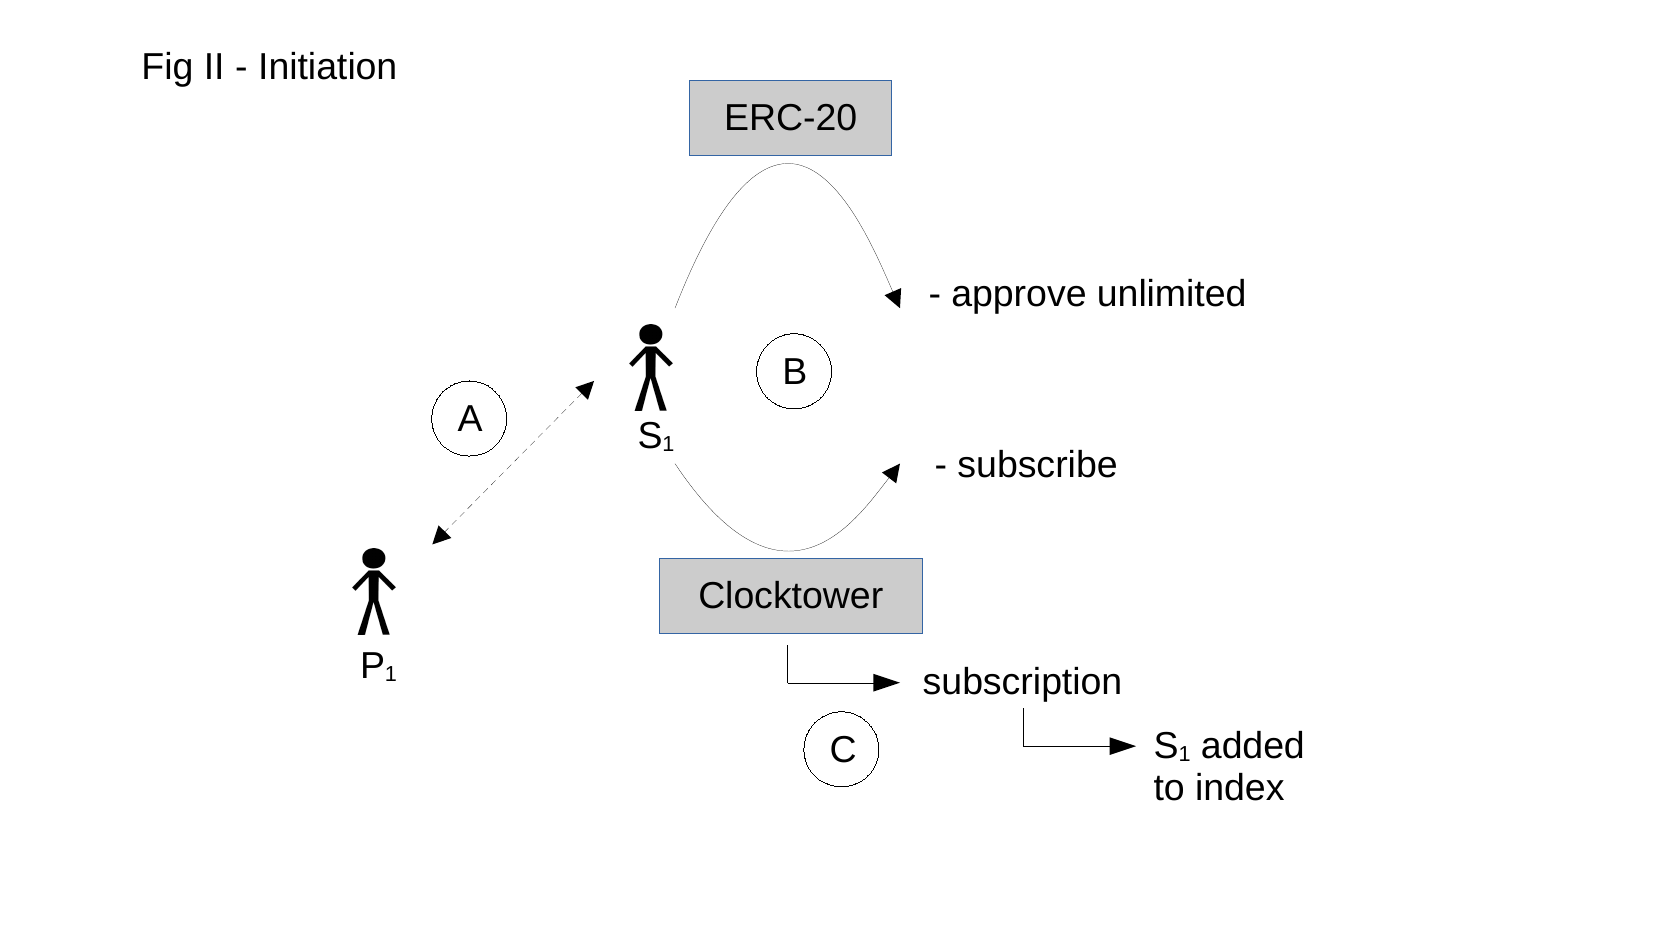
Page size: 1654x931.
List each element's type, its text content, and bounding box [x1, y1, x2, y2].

text_box B [756, 333, 832, 409]
text_box ERC-20 [689, 80, 892, 156]
text_box A [431, 380, 507, 457]
text_box - subscribe [919, 435, 1133, 493]
text_box subscription [907, 653, 1138, 710]
text_box P1 [345, 637, 412, 695]
text_box Clocktower [659, 558, 923, 634]
picture [352, 548, 396, 635]
text_box Fig II - Initiation [126, 37, 427, 137]
picture [629, 324, 673, 411]
text_box S1 [622, 407, 690, 465]
text_box C [803, 711, 879, 787]
text_box - approve unlimited [913, 264, 1366, 322]
text_box S1 added to index [1138, 716, 1388, 900]
